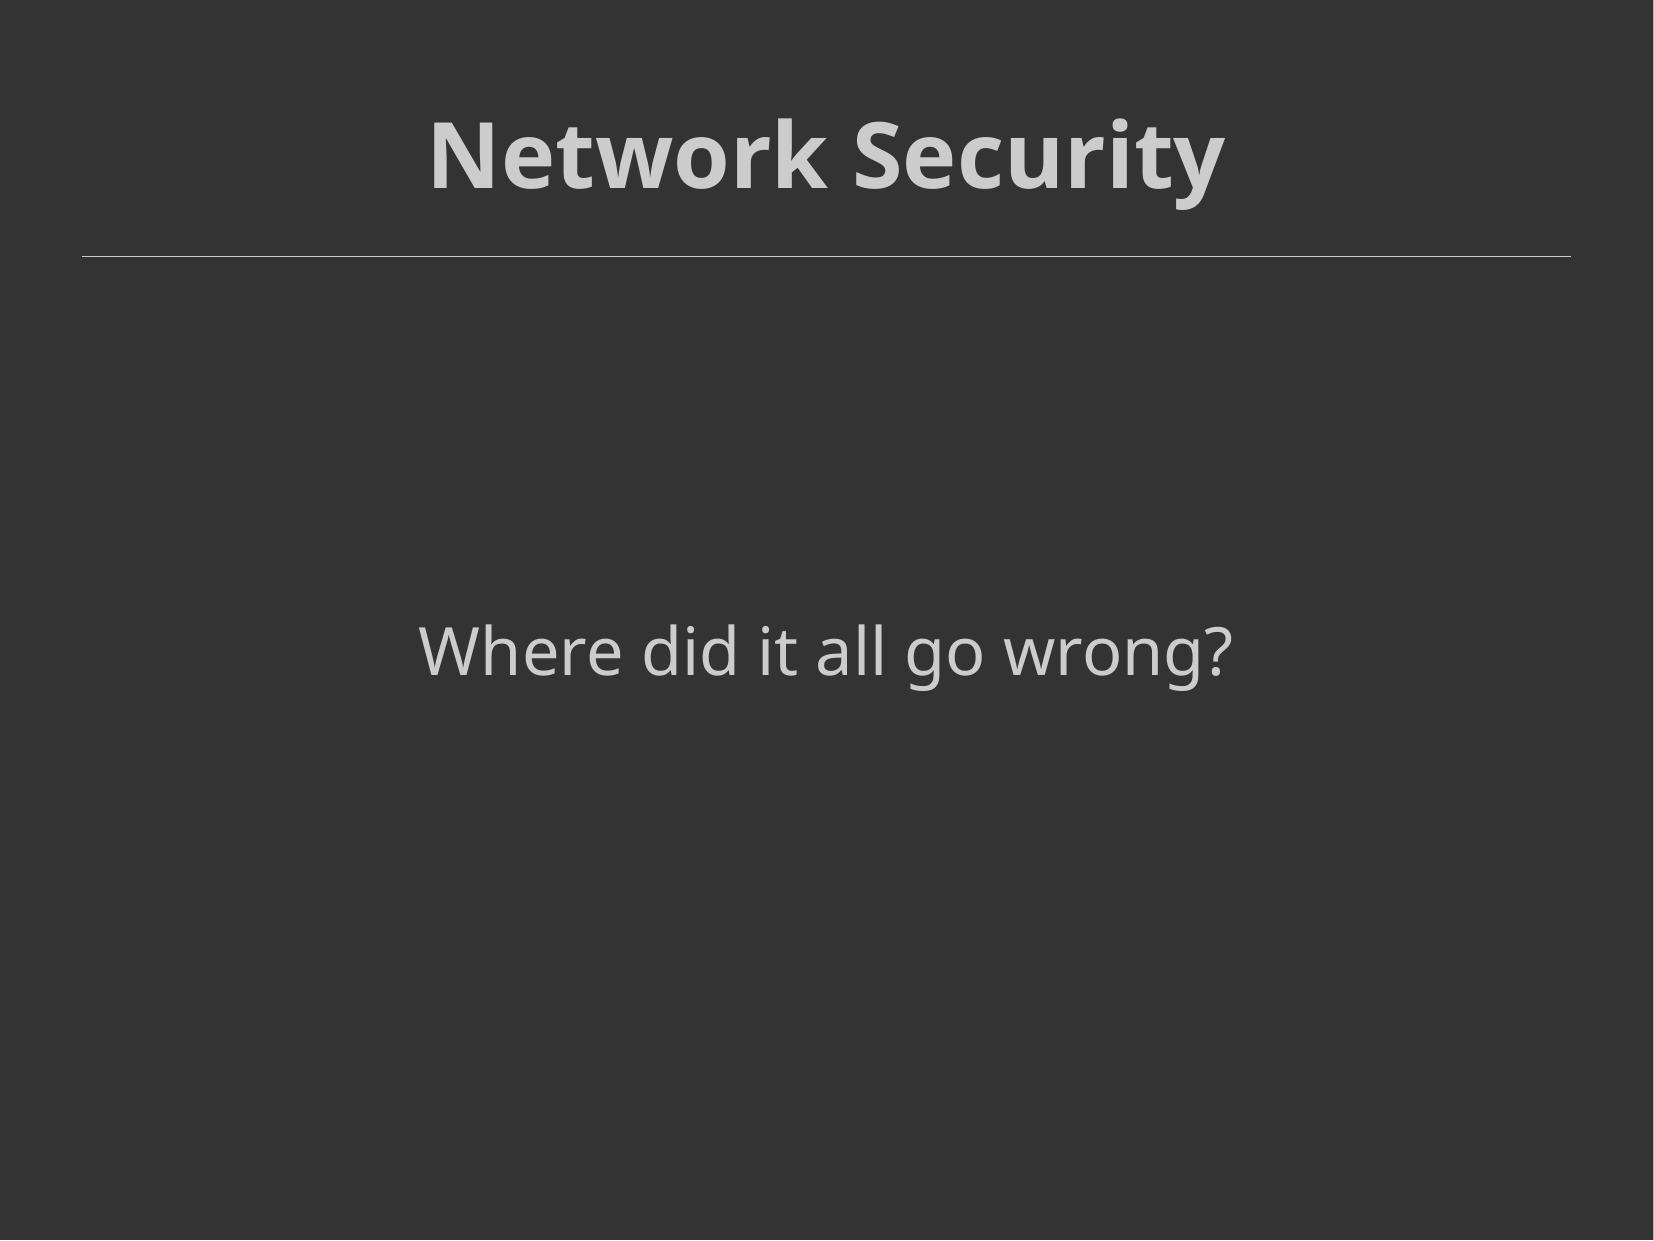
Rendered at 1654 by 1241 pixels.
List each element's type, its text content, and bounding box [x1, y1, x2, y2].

subtitle Where did it all go wrong? [82, 290, 1571, 1010]
title Network Security [82, 49, 1571, 257]
